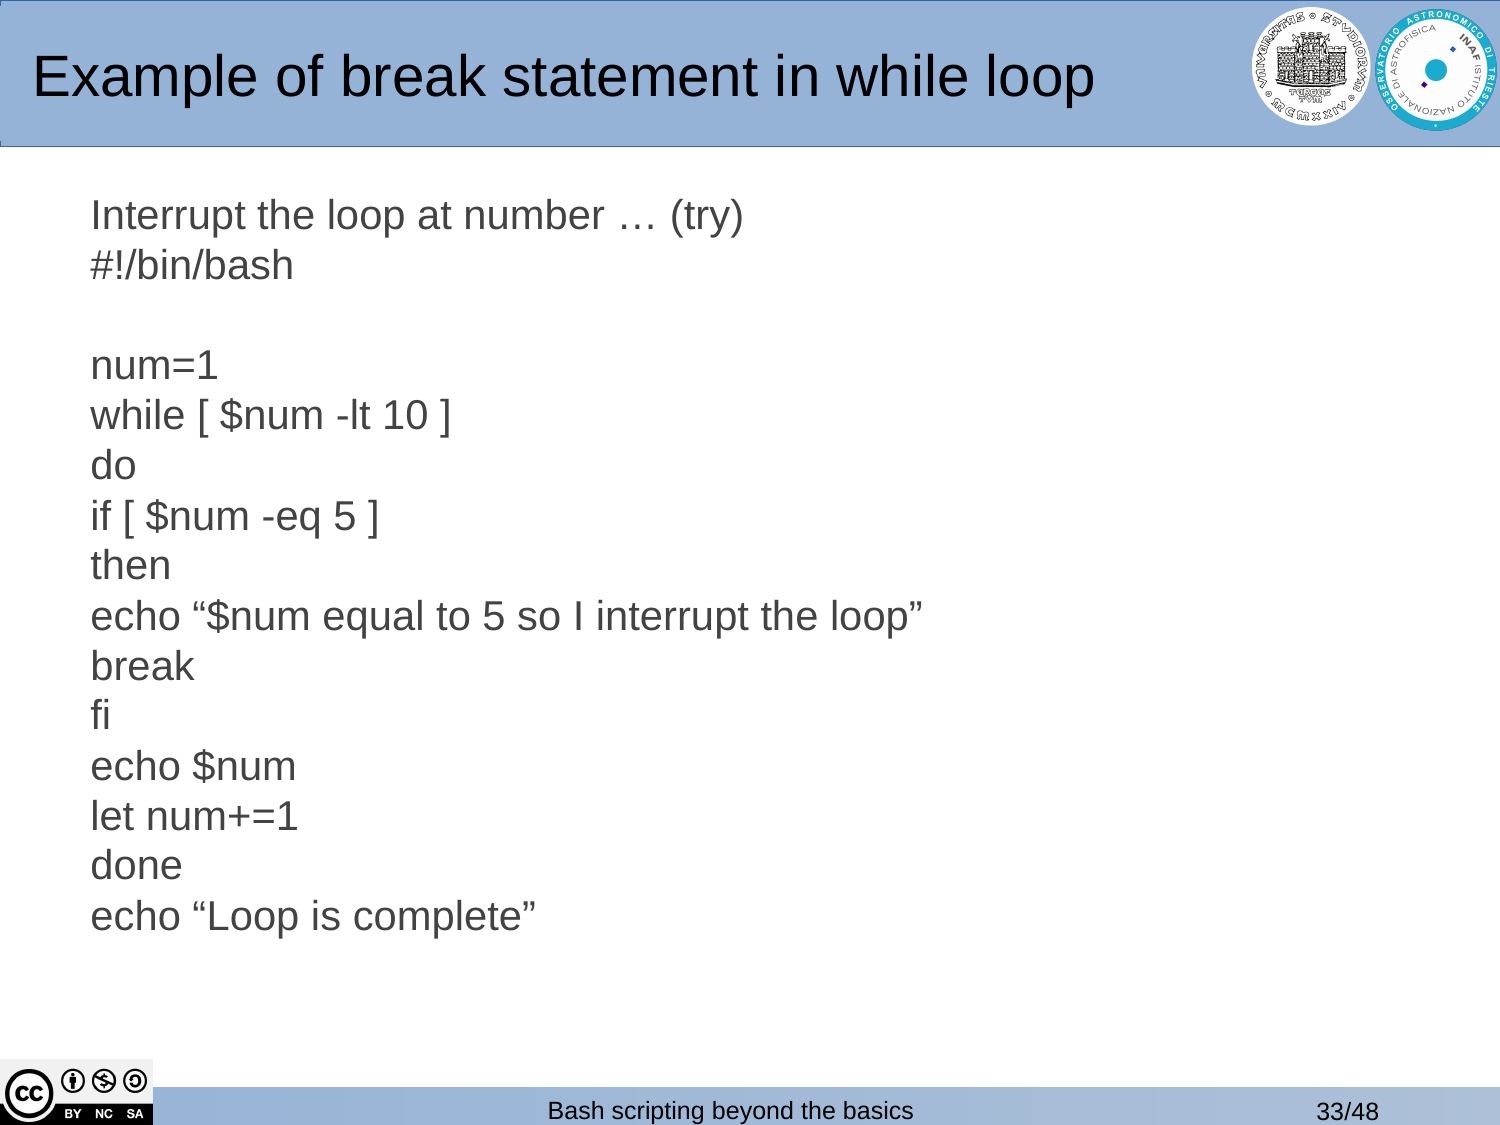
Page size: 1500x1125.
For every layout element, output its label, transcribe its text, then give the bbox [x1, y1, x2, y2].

picture [1252, 0, 1500, 156]
list Interrupt the loop at number … (try) #!/bin/bash num=1 while [ $num -lt 10 ] do if [ $num -eq 5 ] then echo “$num equal to 5 so I interrupt the loop” break fi echo $num let num+=1 done echo “Loop is complete” [75, 180, 1500, 1099]
text_box Example of break statement in while loop [0, 5, 1232, 141]
picture [0, 1059, 153, 1125]
